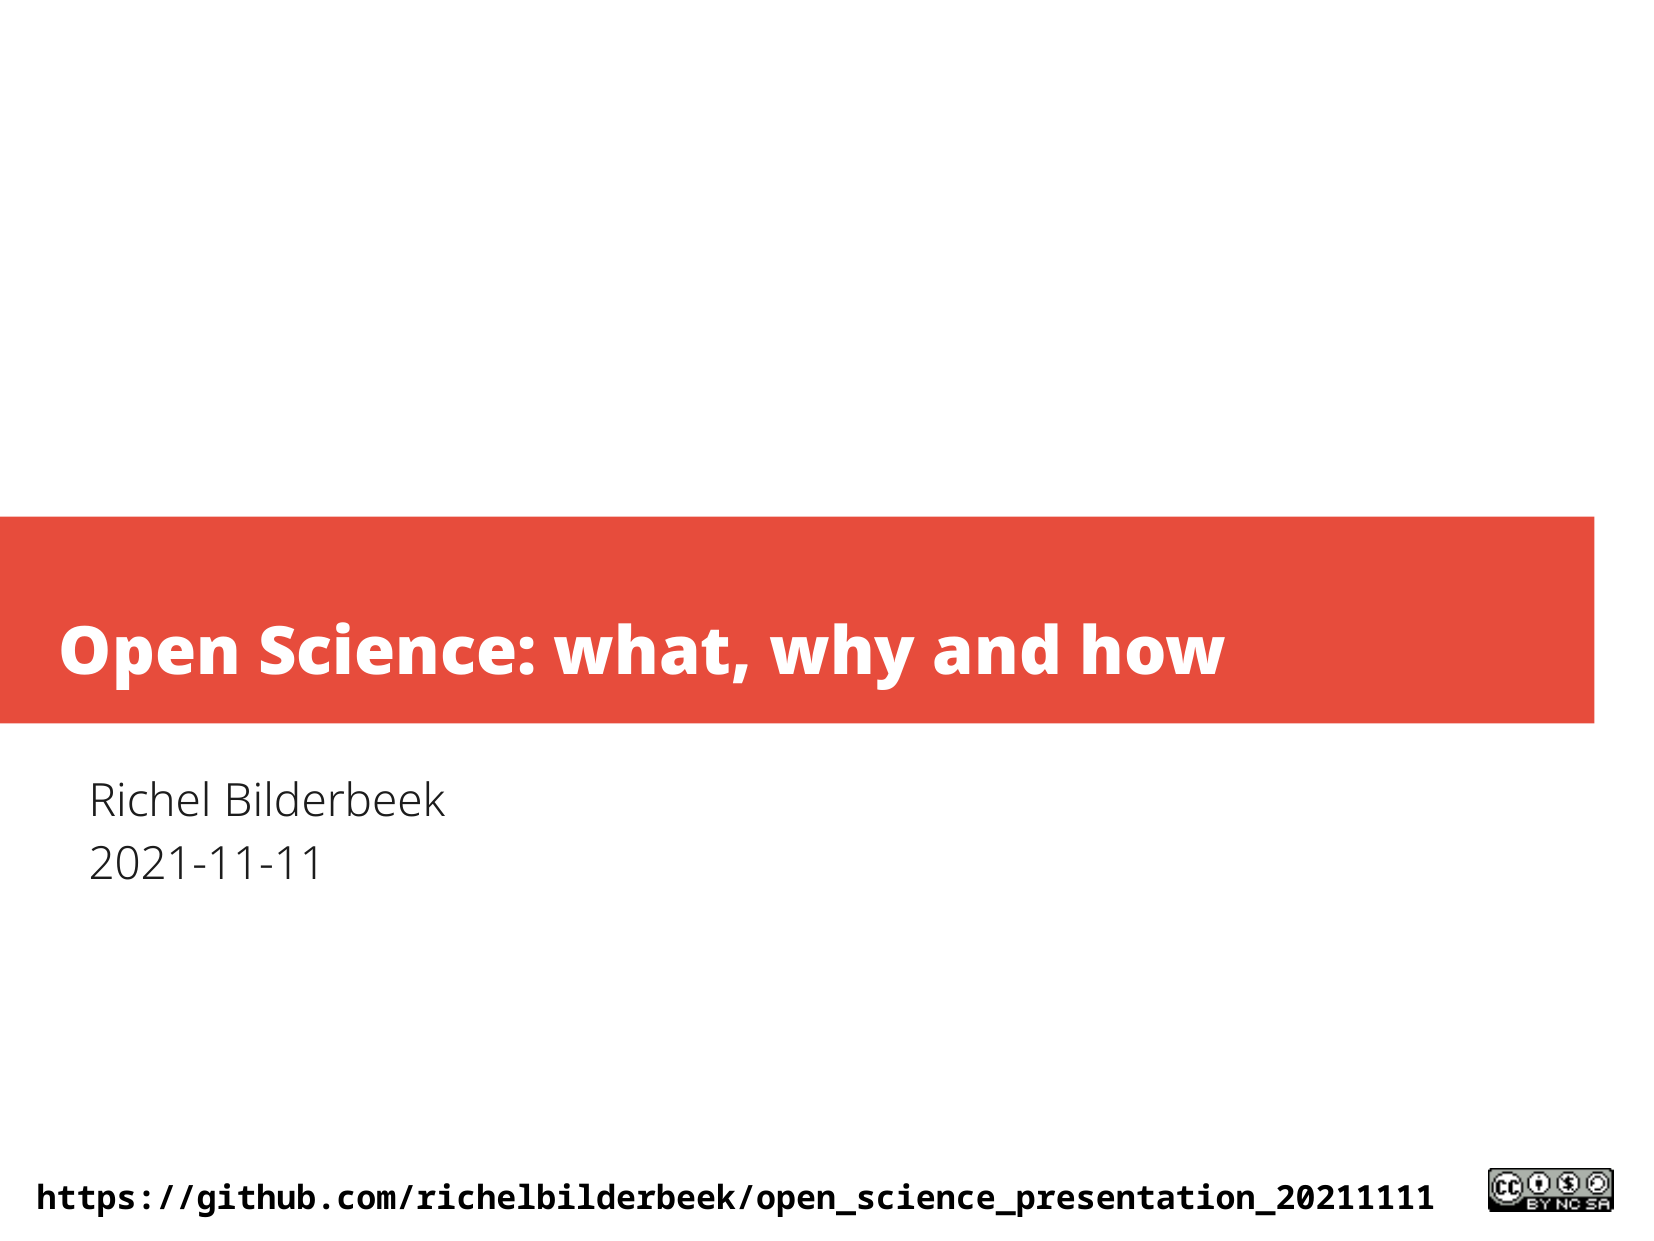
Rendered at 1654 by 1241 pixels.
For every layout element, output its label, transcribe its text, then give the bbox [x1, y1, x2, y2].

picture [1488, 1168, 1614, 1213]
title Open Science: what, why and how [59, 546, 1595, 694]
text_box https://github.com/richelbilderbeek/open_science_presentation_20211111 [21, 1166, 1426, 1216]
subtitle Richel Bilderbeek 2021-11-11 [88, 767, 1595, 886]
